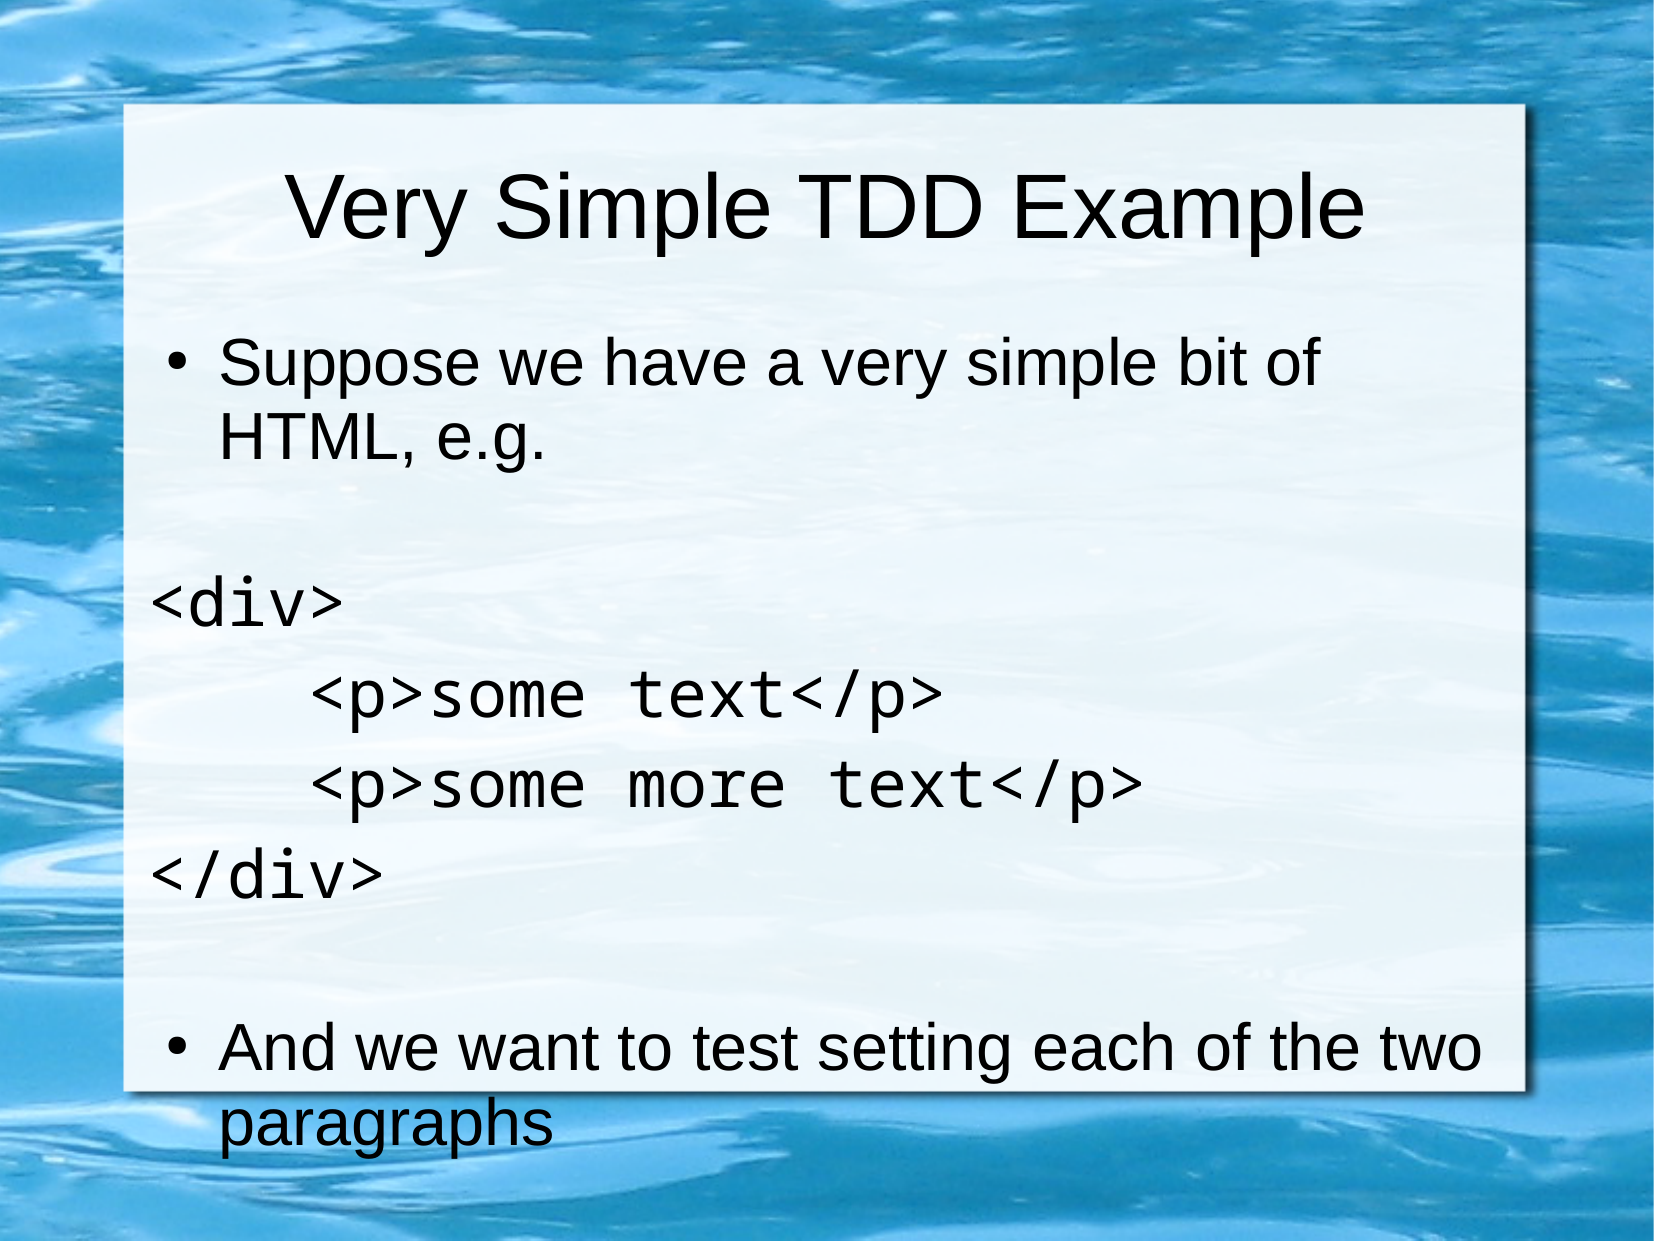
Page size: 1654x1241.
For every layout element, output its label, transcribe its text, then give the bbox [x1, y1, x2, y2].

picture [0, 0, 1654, 1241]
list Suppose we have a very simple bit of HTML, e.g. <div> <p>some text</p> <p>some more text</p> </div> And we want to test setting each of the two paragraphs [147, 324, 1506, 1063]
title Very Simple TDD Example [147, 118, 1506, 296]
